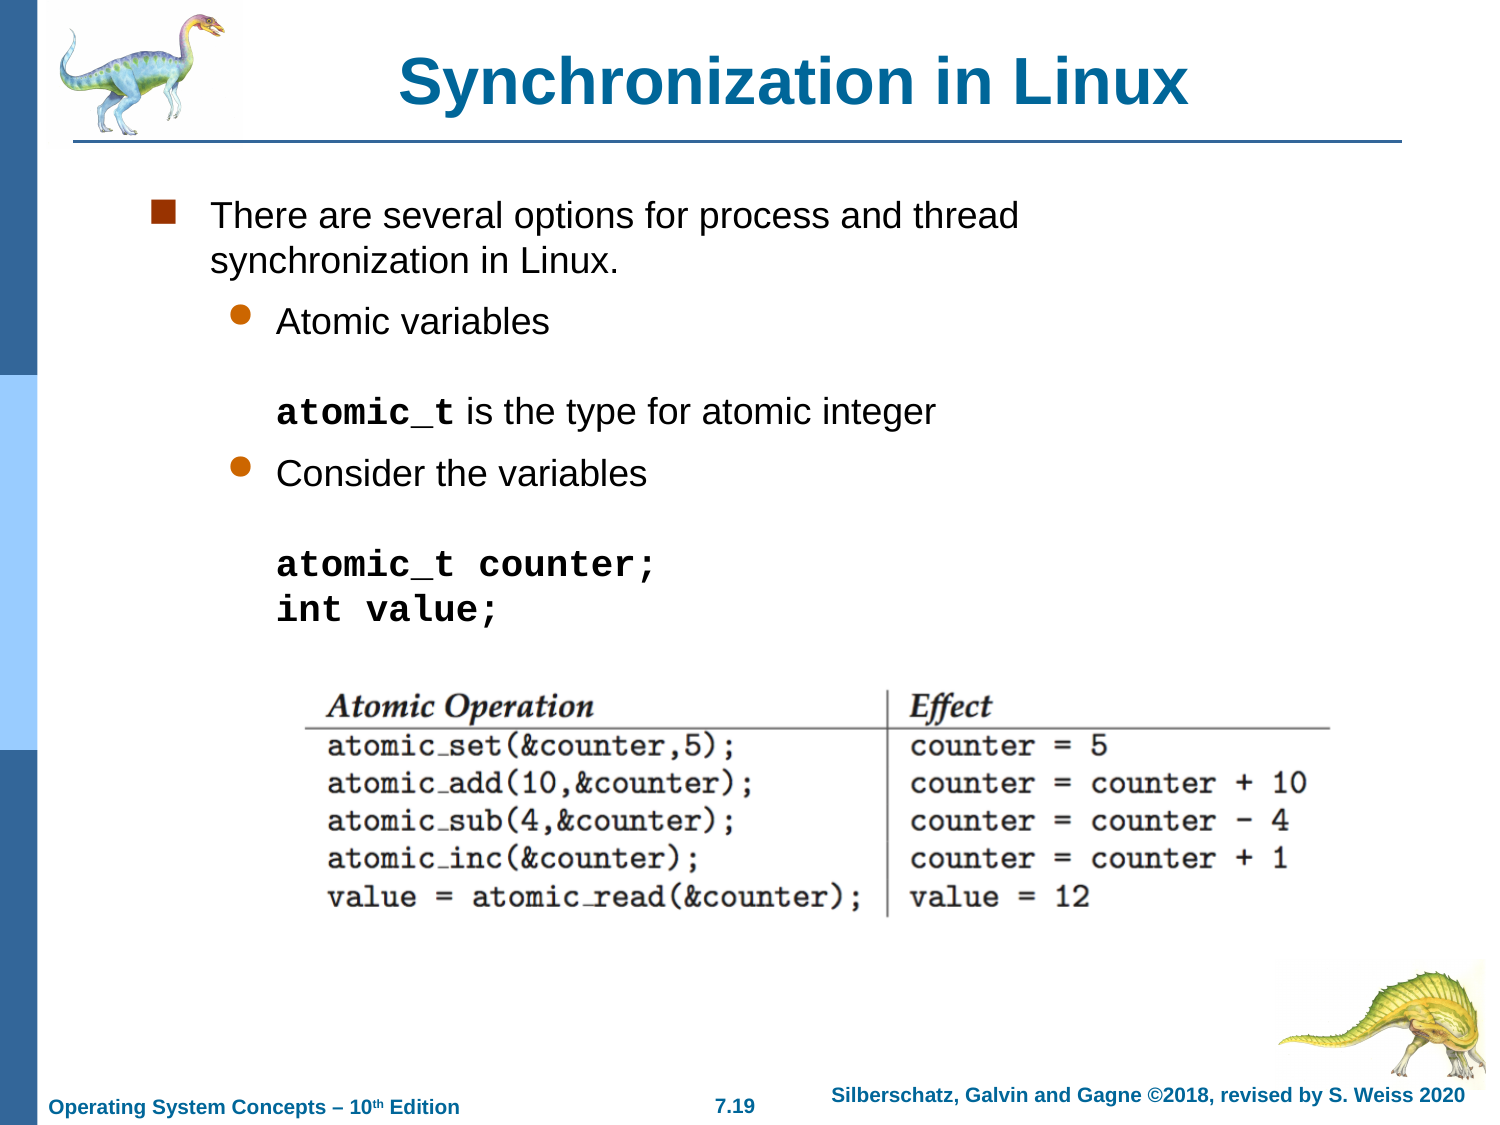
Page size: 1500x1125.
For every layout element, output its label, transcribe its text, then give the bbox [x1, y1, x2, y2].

picture [46, 0, 243, 149]
title Synchronization in Linux [163, 31, 1426, 126]
picture [258, 665, 1371, 957]
list There are several options for process and thread synchronization in Linux. Atomic variables atomic_t is the type for atomic integer Consider the variables atomic_t counter; int value; [139, 183, 1241, 927]
picture [1275, 959, 1486, 1090]
picture [1148, 1087, 1156, 1092]
